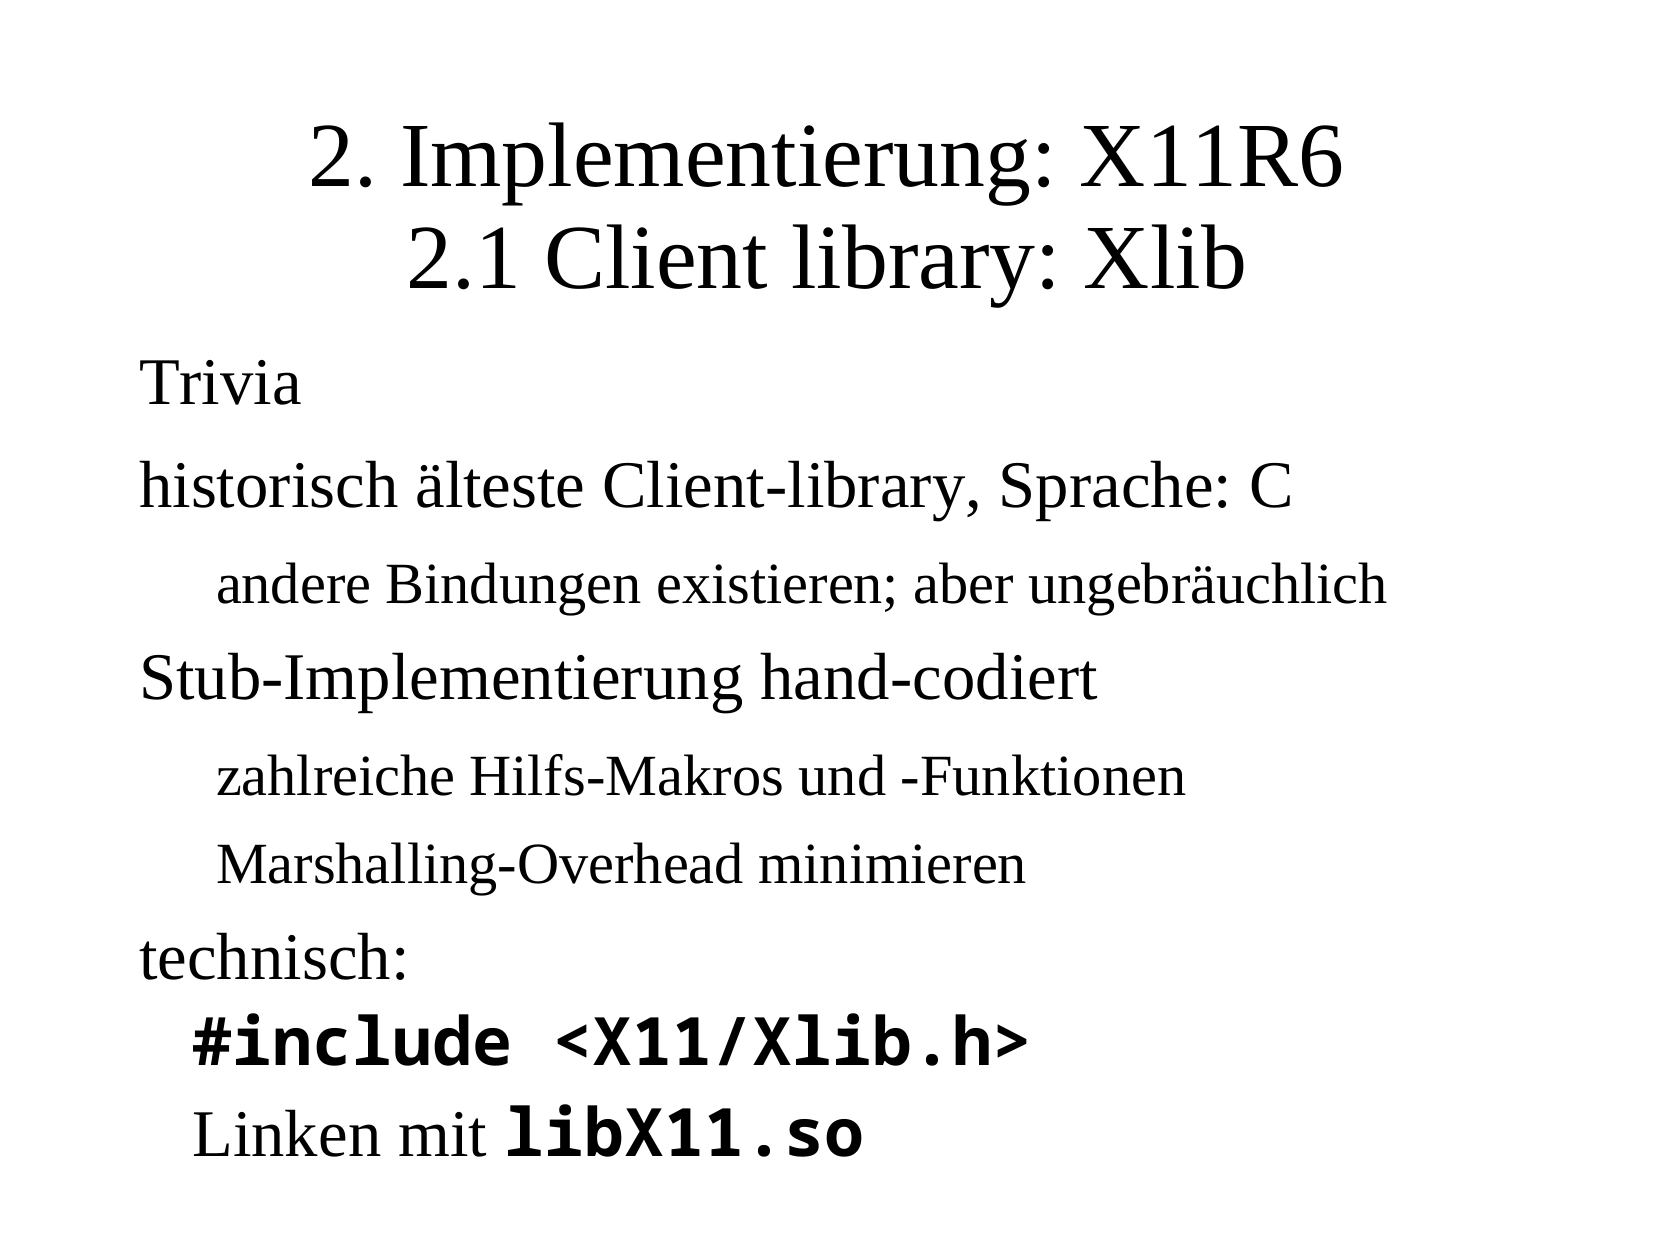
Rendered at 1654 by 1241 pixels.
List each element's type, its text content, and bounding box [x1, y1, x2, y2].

title 2. Implementierung: X11R6 2.1 Client library: Xlib [121, 102, 1534, 311]
list Trivia historisch älteste Client-library, Sprache: C andere Bindungen existieren; aber ungebräuchlich Stub-Implementierung hand-codiert zahlreiche Hilfs-Makros und -Funktionen Marshalling-Overhead minimieren technisch: #include <X11/Xlib.h> Linken mit libX11.so [121, 344, 1534, 1160]
